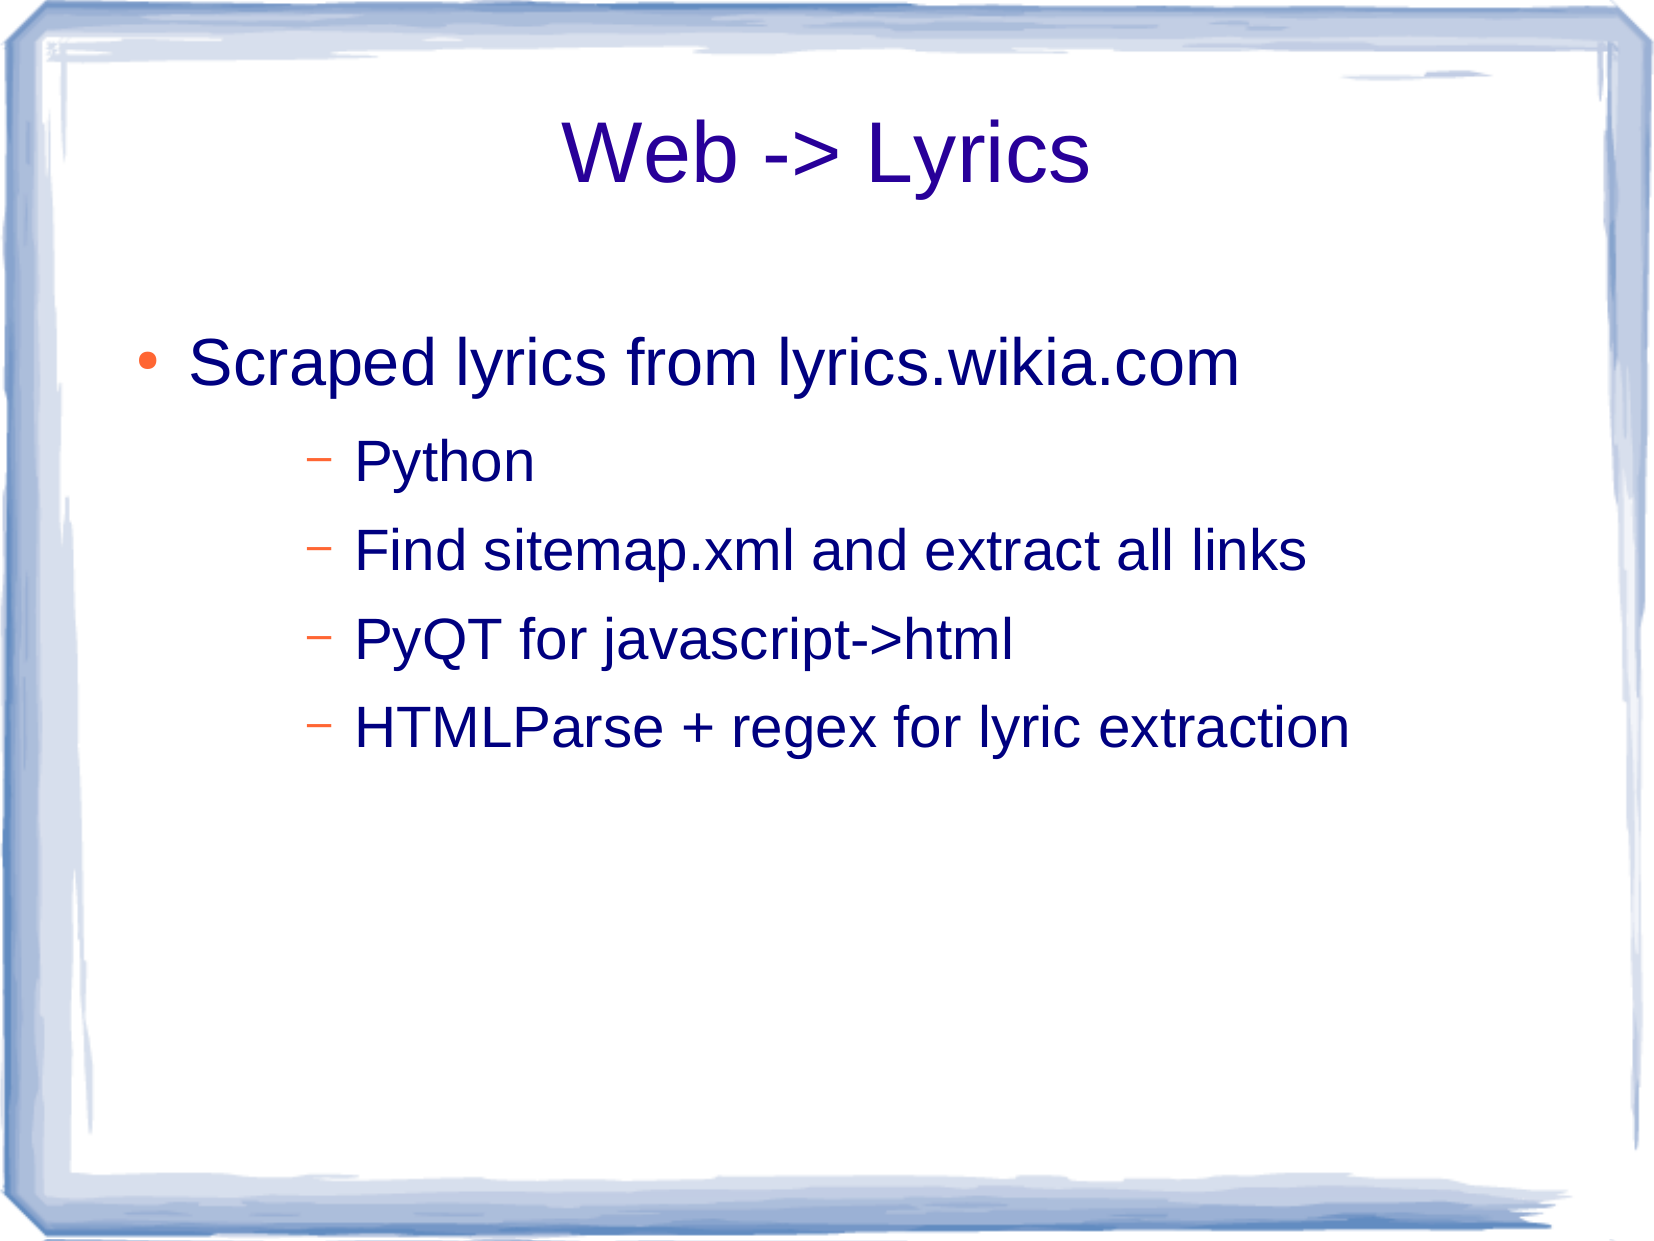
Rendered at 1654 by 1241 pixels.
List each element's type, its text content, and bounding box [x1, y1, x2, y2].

title Web -> Lyrics [82, 49, 1571, 257]
picture [0, 0, 1654, 1241]
list Scraped lyrics from lyrics.wikia.com Python Find sitemap.xml and extract all links PyQT for javascript->html HTMLParse + regex for lyric extraction [118, 324, 1571, 1045]
